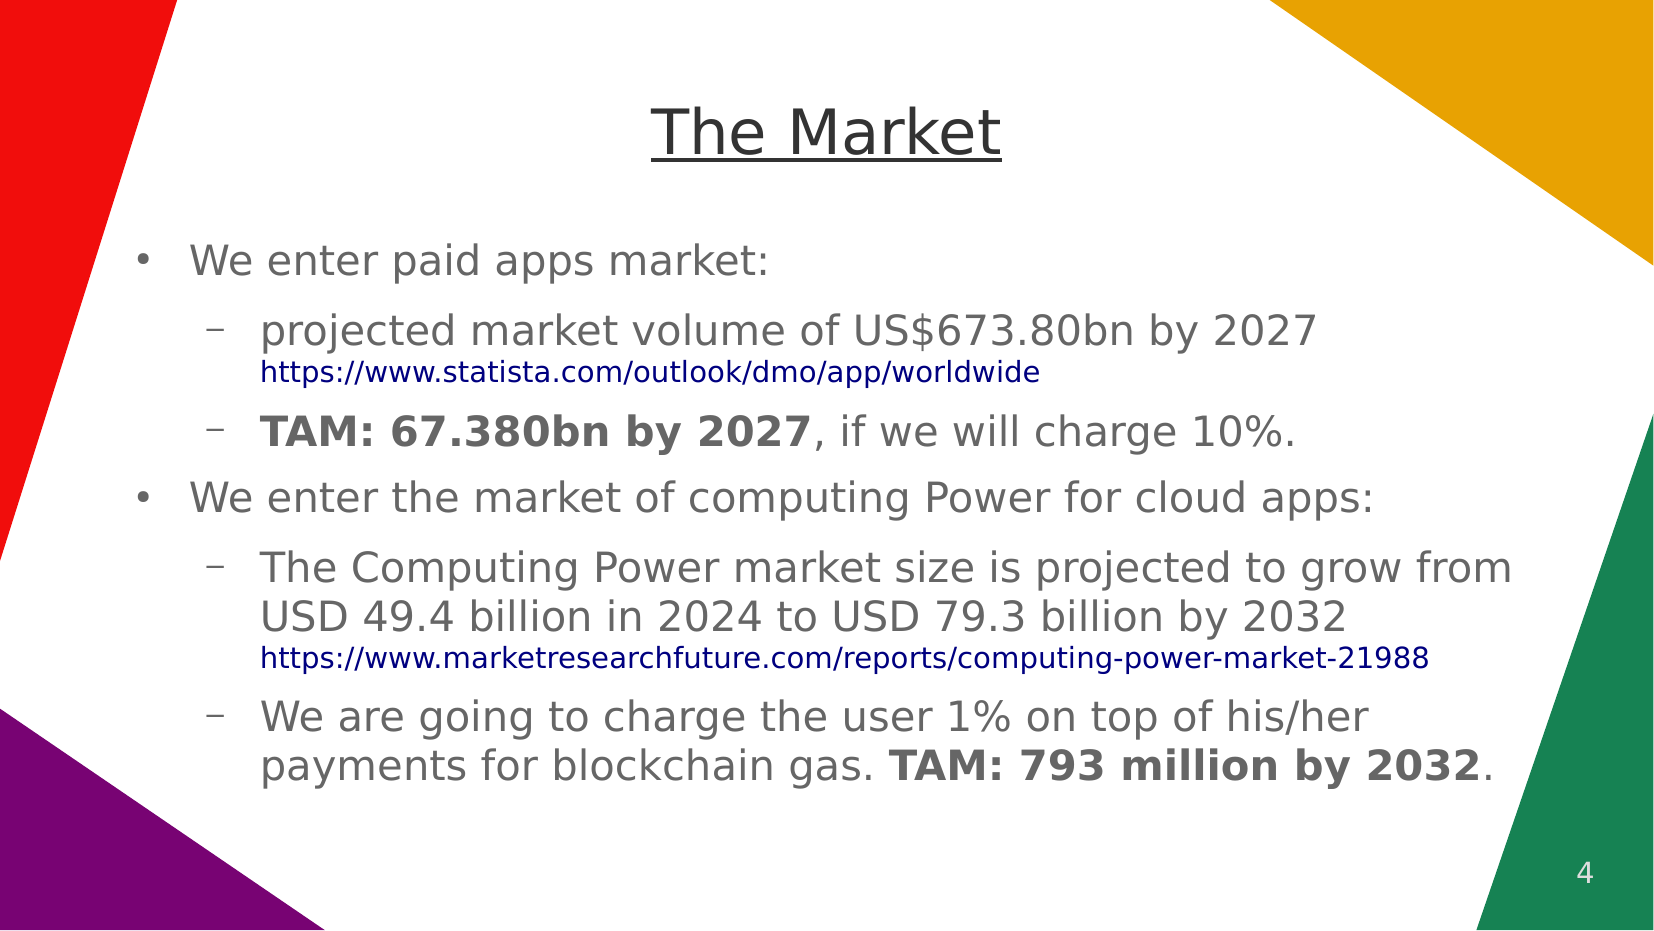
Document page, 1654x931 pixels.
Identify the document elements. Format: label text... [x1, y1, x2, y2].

list We enter paid apps market: projected market volume of US$673.80bn by 2027 https://www.statista.com/outlook/dmo/app/worldwide TAM: 67.380bn by 2027, if we will charge 10%. We enter the market of computing Power for cloud apps: The Computing Power market size is projected to grow from USD 49.4 billion in 2024 to USD 79.3 billion by 2032 https://www.marketresearchfuture.com/reports/computing-power-market-21988 We are going to charge the user 1% on top of his/her payments for blockchain gas. TAM: 793 million by 2032. [118, 236, 1536, 827]
title The Market [118, 59, 1536, 207]
